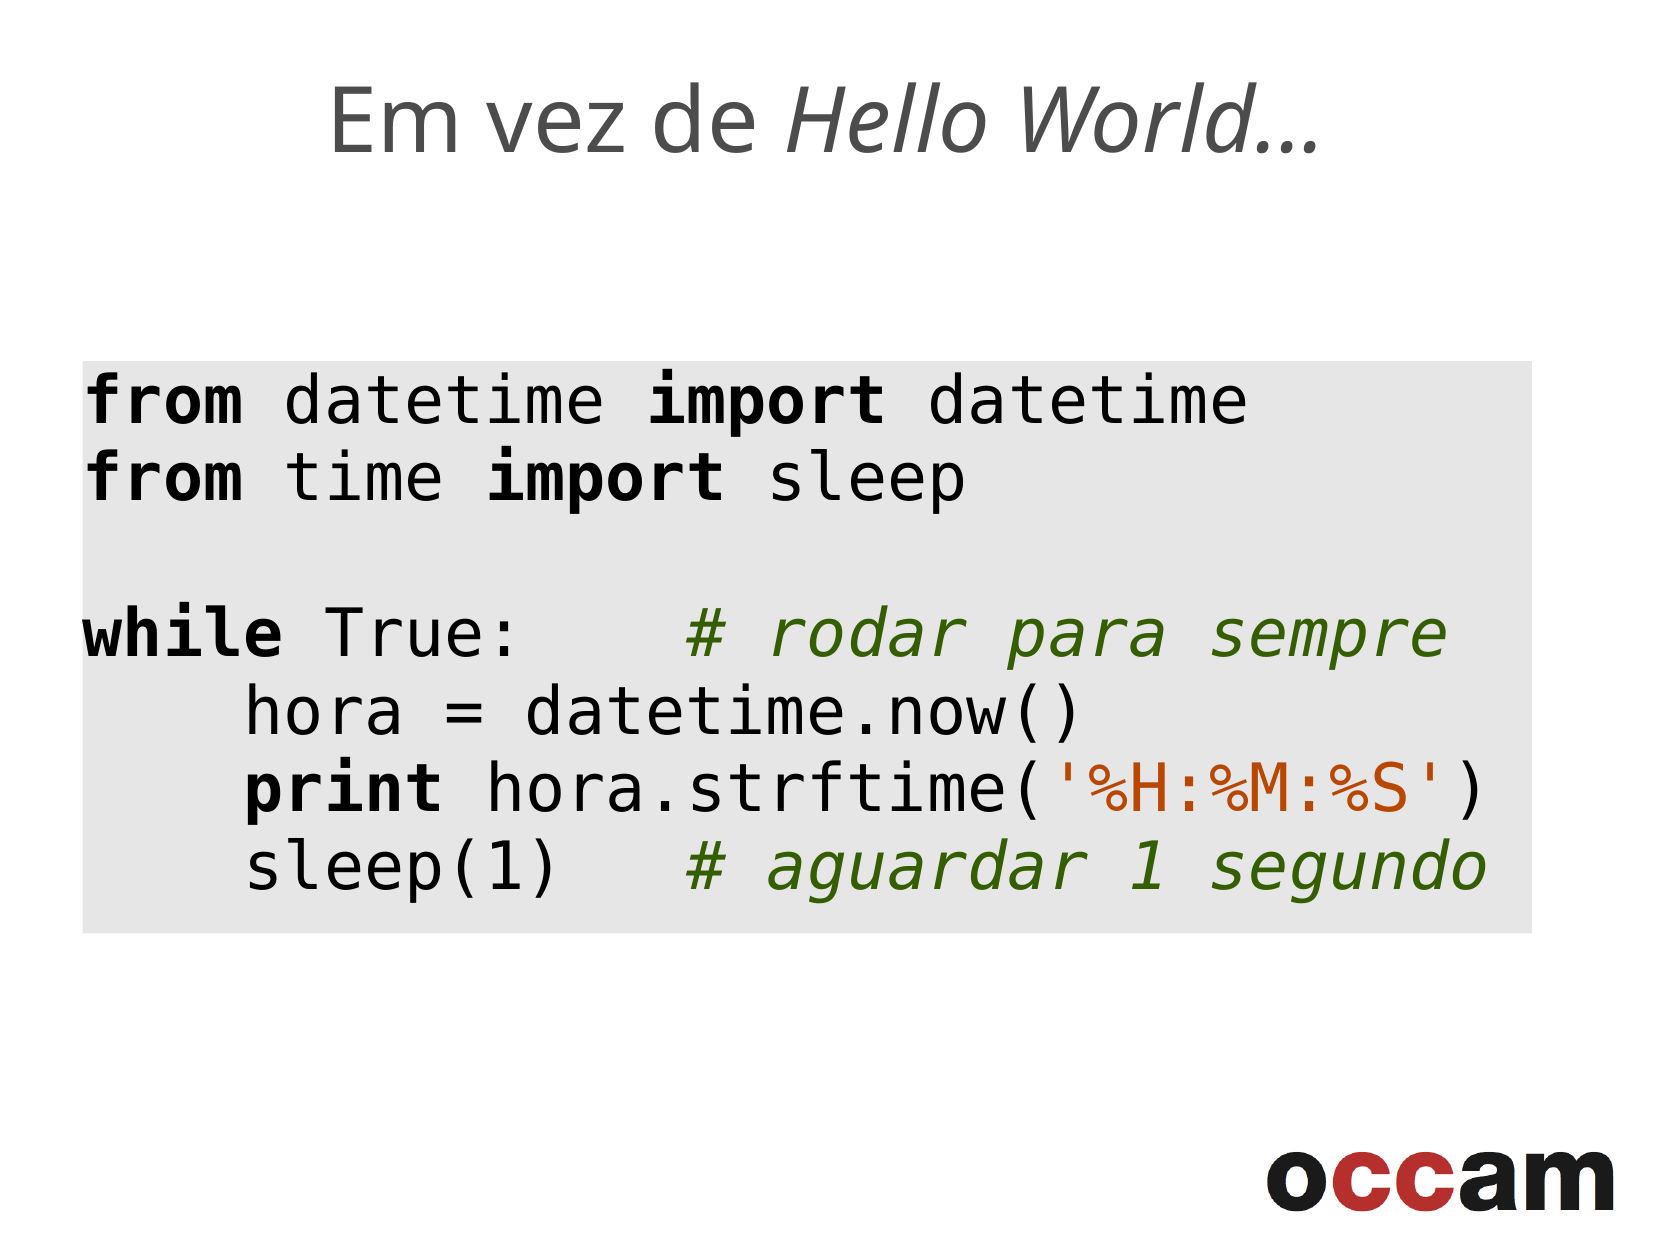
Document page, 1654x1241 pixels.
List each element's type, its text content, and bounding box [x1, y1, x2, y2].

title Em vez de Hello World... [82, 13, 1571, 222]
subtitle from datetime import datetime from time import sleep while True: # rodar para sempre hora = datetime.now() print hora.strftime('%H:%M:%S') sleep(1) # aguardar 1 segundo [82, 361, 1532, 934]
picture [1237, 1122, 1643, 1241]
